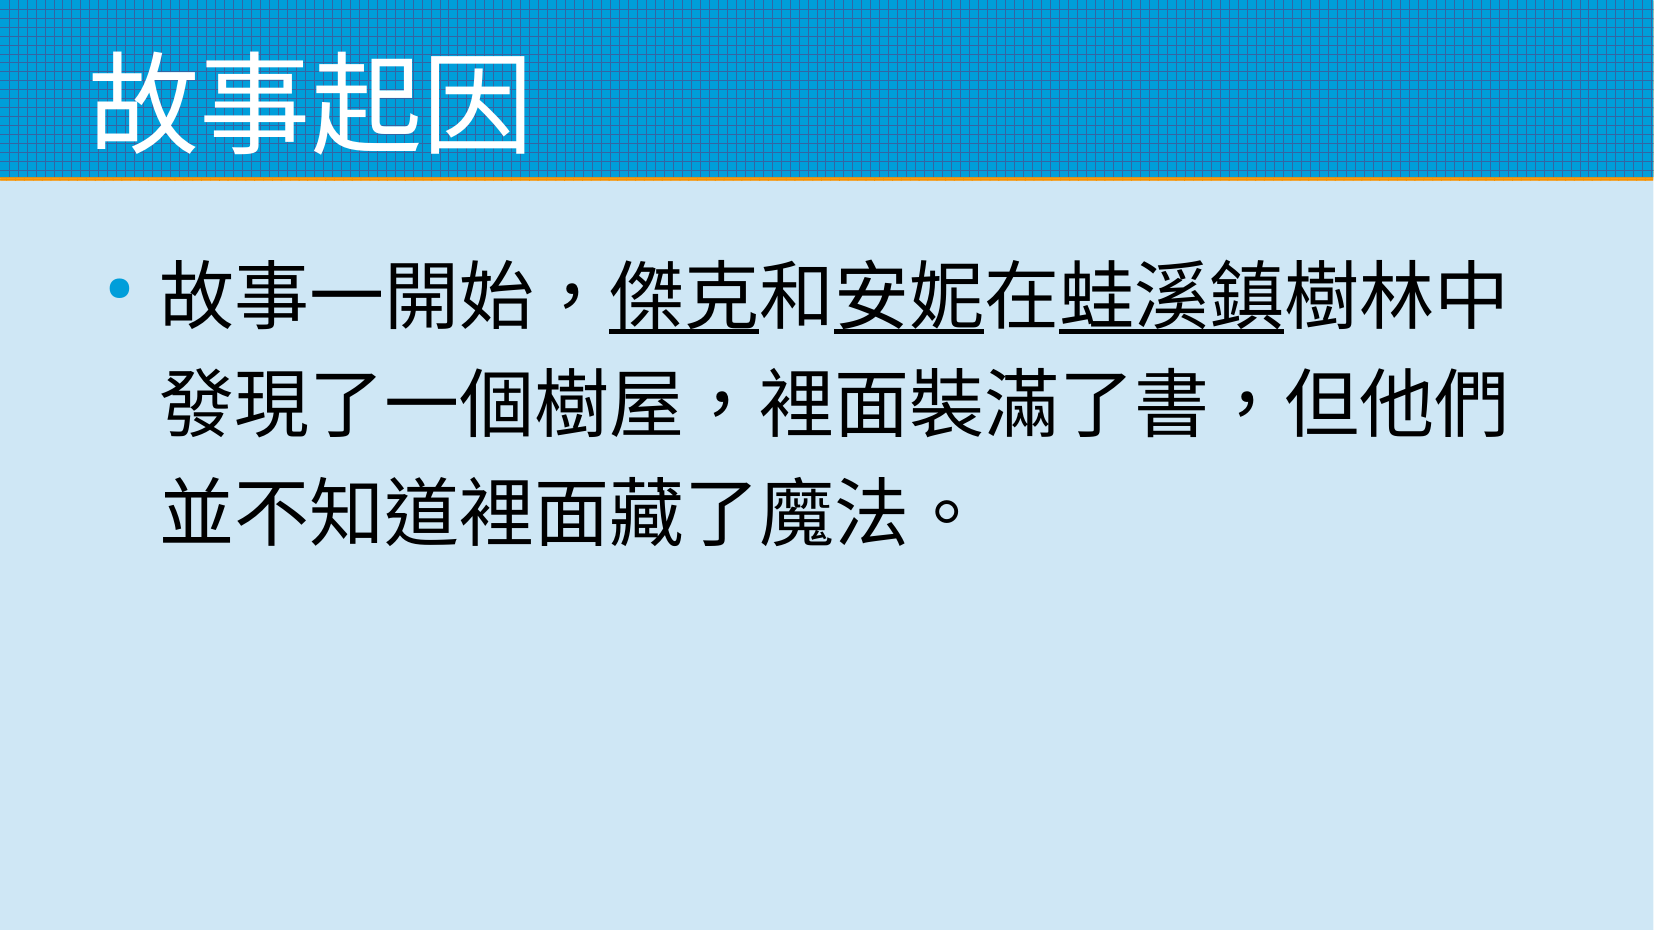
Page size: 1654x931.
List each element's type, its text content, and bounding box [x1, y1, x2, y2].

title 故事起因 [88, 14, 1565, 178]
list 故事一開始，傑克和安妮在蛙溪鎮樹林中發現了一個樹屋，裡面裝滿了書，但他們並不知道裡面藏了魔法。 [88, 236, 1565, 813]
